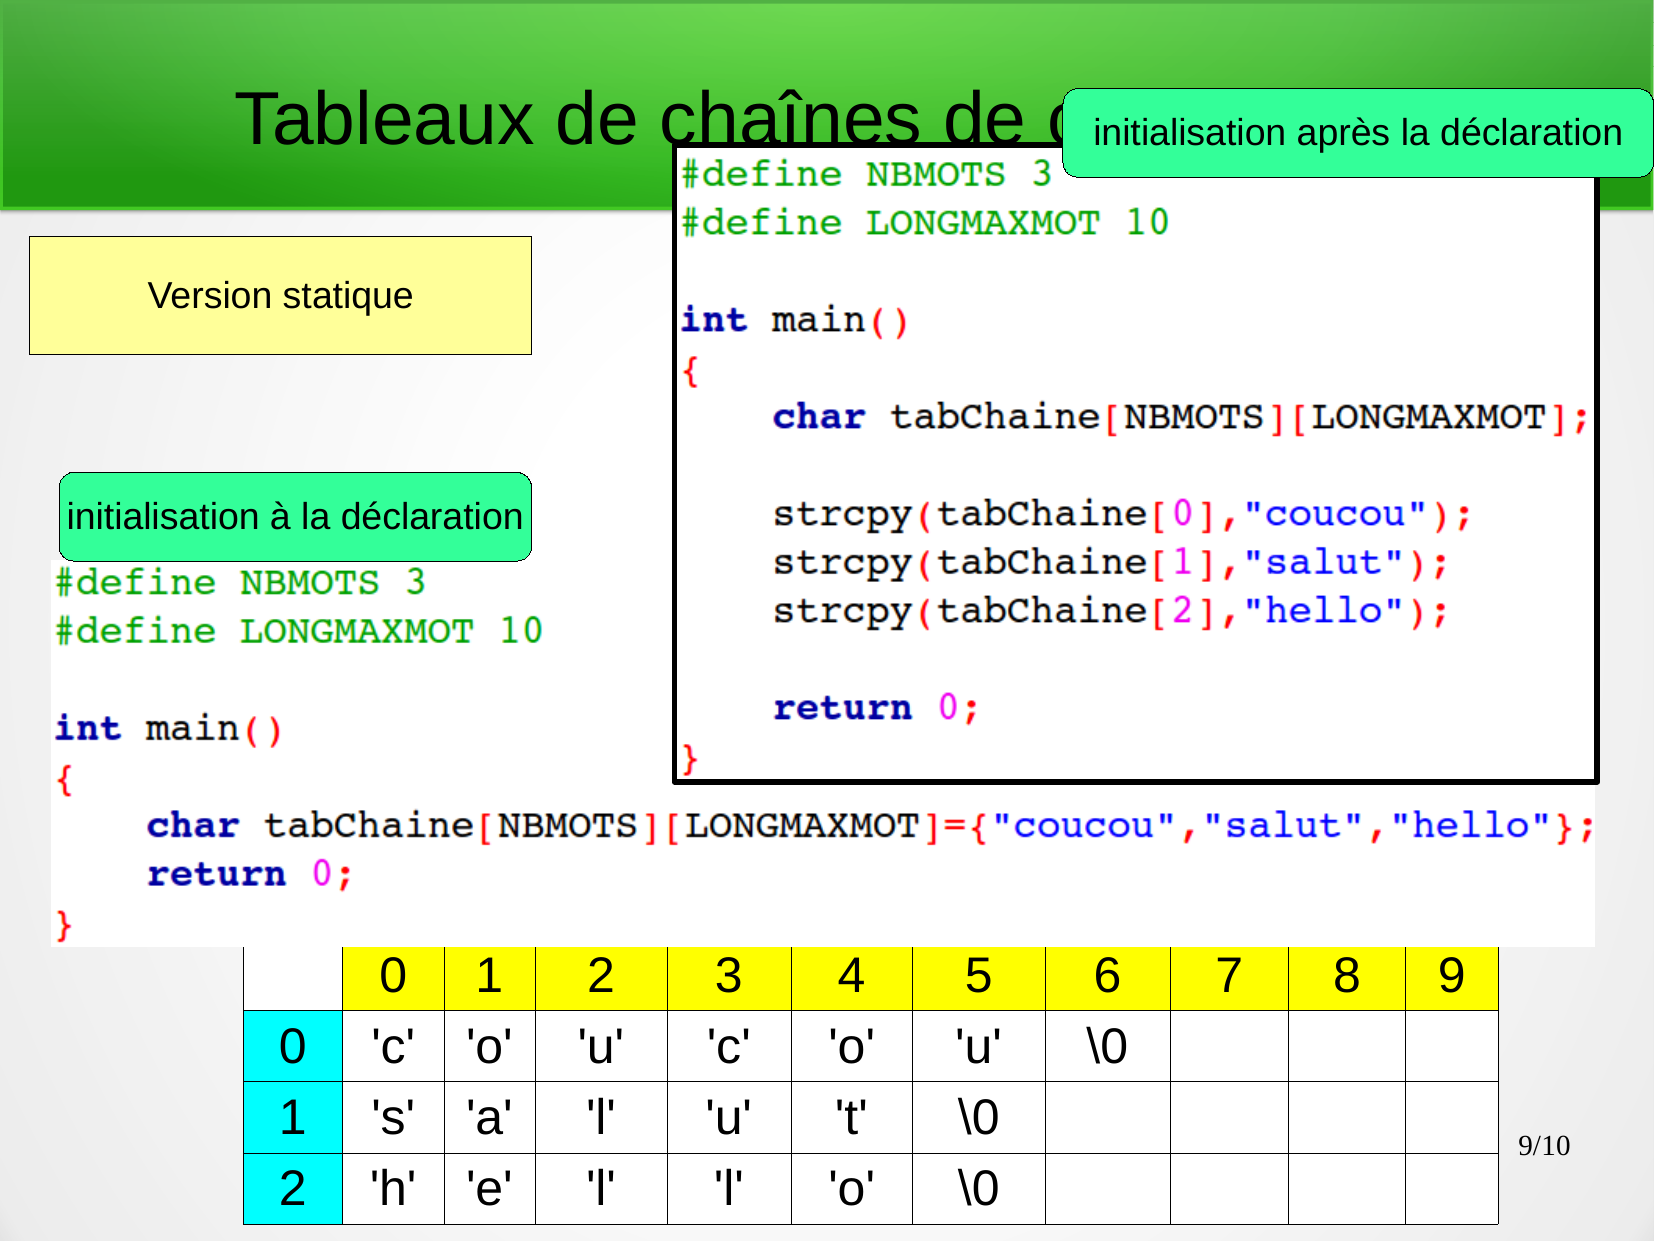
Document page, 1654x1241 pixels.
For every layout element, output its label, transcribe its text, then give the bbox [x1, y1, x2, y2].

table_header 4 [792, 947, 912, 1010]
table_header 8 [1289, 947, 1405, 1010]
table_cell 2 [244, 1154, 342, 1224]
table_cell [1406, 1154, 1498, 1224]
table_header 9 [1406, 947, 1498, 1010]
table_header 1 [445, 947, 535, 1010]
table_header 5 [913, 947, 1045, 1010]
table_header 3 [668, 947, 791, 1010]
picture [51, 560, 1595, 947]
table_cell [1046, 1154, 1170, 1224]
table_cell [1406, 1011, 1498, 1081]
table_cell 0 [244, 1011, 342, 1081]
table_cell [1171, 1082, 1288, 1153]
table_cell 'c' [343, 1011, 444, 1081]
table_cell [1171, 1011, 1288, 1081]
table_cell \0 [913, 1082, 1045, 1153]
title Tableaux de chaînes de caractères [82, 47, 1571, 189]
table_cell 'u' [913, 1011, 1045, 1081]
table_cell 'a' [445, 1082, 535, 1153]
table_header [244, 947, 342, 1010]
table_cell 'o' [445, 1011, 535, 1081]
text_box initialisation à la déclaration [59, 472, 532, 562]
table_cell 'h' [343, 1154, 444, 1224]
text_box Version statique [29, 236, 532, 355]
table_cell [1289, 1082, 1405, 1153]
table_cell [1406, 1082, 1498, 1153]
table_cell 'l' [668, 1154, 791, 1224]
table_header 7 [1171, 947, 1288, 1010]
table_cell \0 [913, 1154, 1045, 1224]
table_header 0 [343, 947, 444, 1010]
table_cell 'e' [445, 1154, 535, 1224]
table_cell 'o' [792, 1011, 912, 1081]
table_cell \0 [1046, 1011, 1170, 1081]
table_cell 's' [343, 1082, 444, 1153]
table_cell 'c' [668, 1011, 791, 1081]
table_cell 'l' [536, 1154, 667, 1224]
table_cell 1 [244, 1082, 342, 1153]
table_cell 'u' [668, 1082, 791, 1153]
table_cell 't' [792, 1082, 912, 1153]
picture [677, 147, 1595, 779]
table_cell [1171, 1154, 1288, 1224]
table_header 2 [536, 947, 667, 1010]
table_cell [1046, 1082, 1170, 1153]
table_header 6 [1046, 947, 1170, 1010]
table_cell 'u' [536, 1011, 667, 1081]
table_cell 'l' [536, 1082, 667, 1153]
table_cell [1289, 1154, 1405, 1224]
text_box initialisation après la déclaration [1062, 88, 1654, 178]
table_cell [1289, 1011, 1405, 1081]
table_cell 'o' [792, 1154, 912, 1224]
